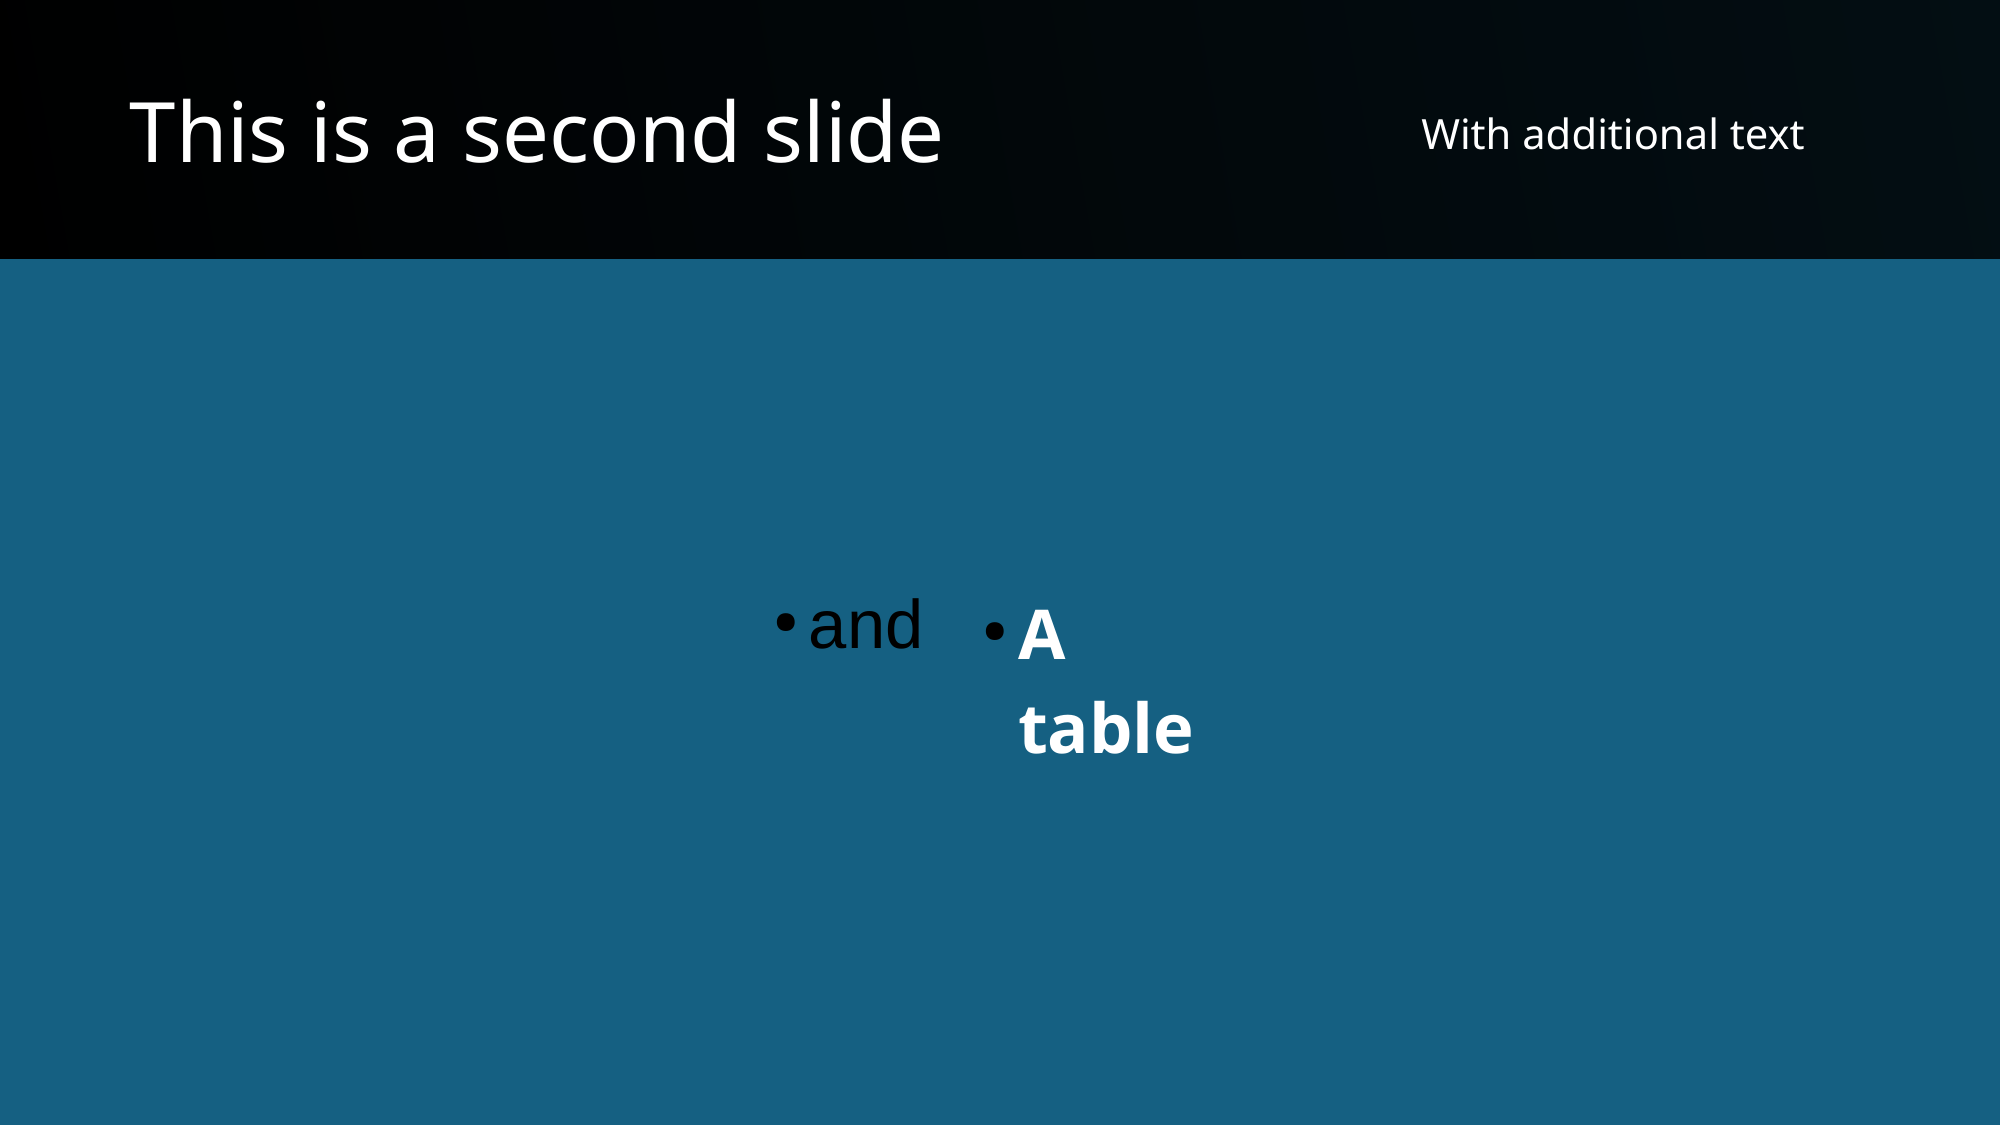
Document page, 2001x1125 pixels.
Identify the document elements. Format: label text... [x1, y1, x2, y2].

title This is a second slide [114, 40, 1274, 231]
text_box [0, 0, 2000, 1125]
table_header A table [983, 586, 1227, 790]
list With additional text [1406, 64, 1937, 208]
table_header and [774, 586, 983, 790]
